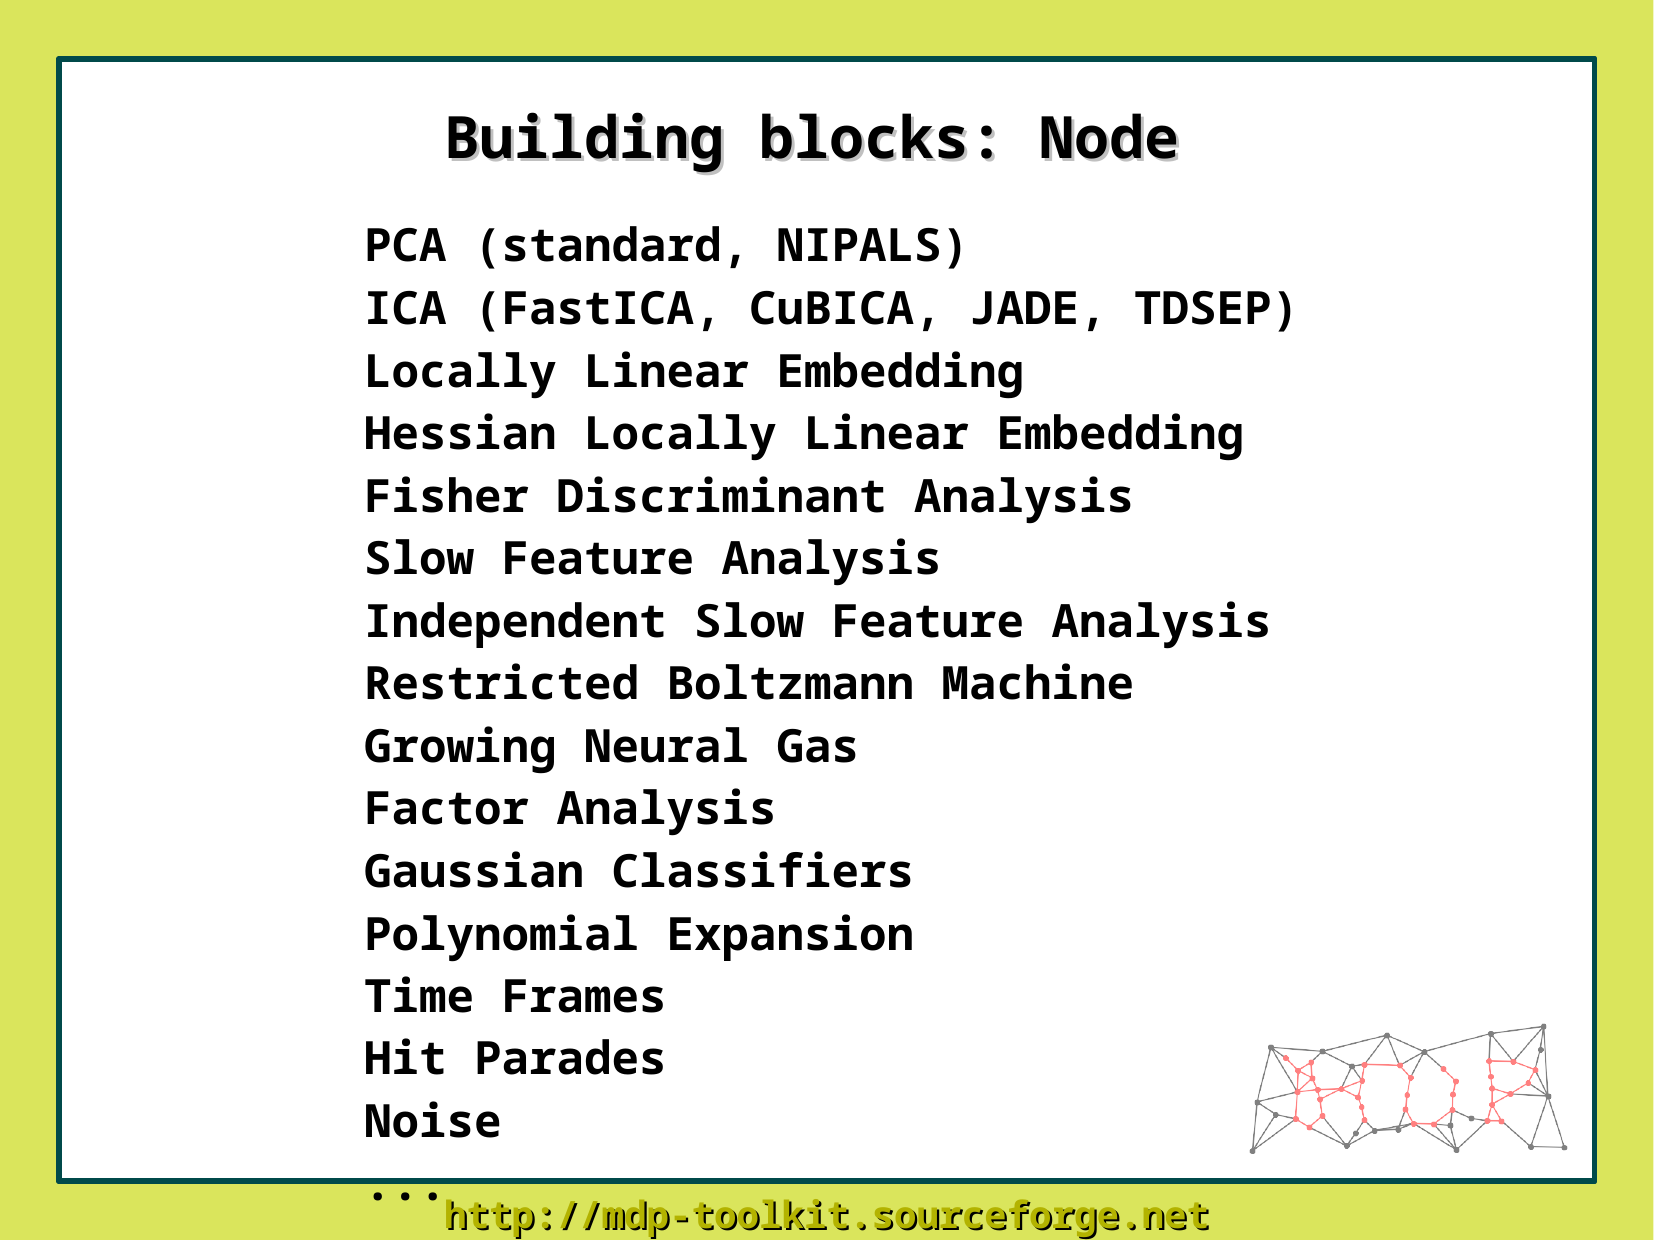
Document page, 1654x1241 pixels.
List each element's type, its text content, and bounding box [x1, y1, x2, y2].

text_box Building blocks: Node [88, 88, 1536, 173]
text_box PCA (standard, NIPALS) ICA (FastICA, CuBICA, JADE, TDSEP) Locally Linear Embedding Hessian Locally Linear Embedding Fisher Discriminant Analysis Slow Feature Analysis Independent Slow Feature Analysis Restricted Boltzmann Machine Growing Neural Gas Factor Analysis Gaussian Classifiers Polynomial Expansion Time Frames Hit Parades Noise ... [364, 205, 1359, 1093]
text_box [59, 59, 1595, 1182]
